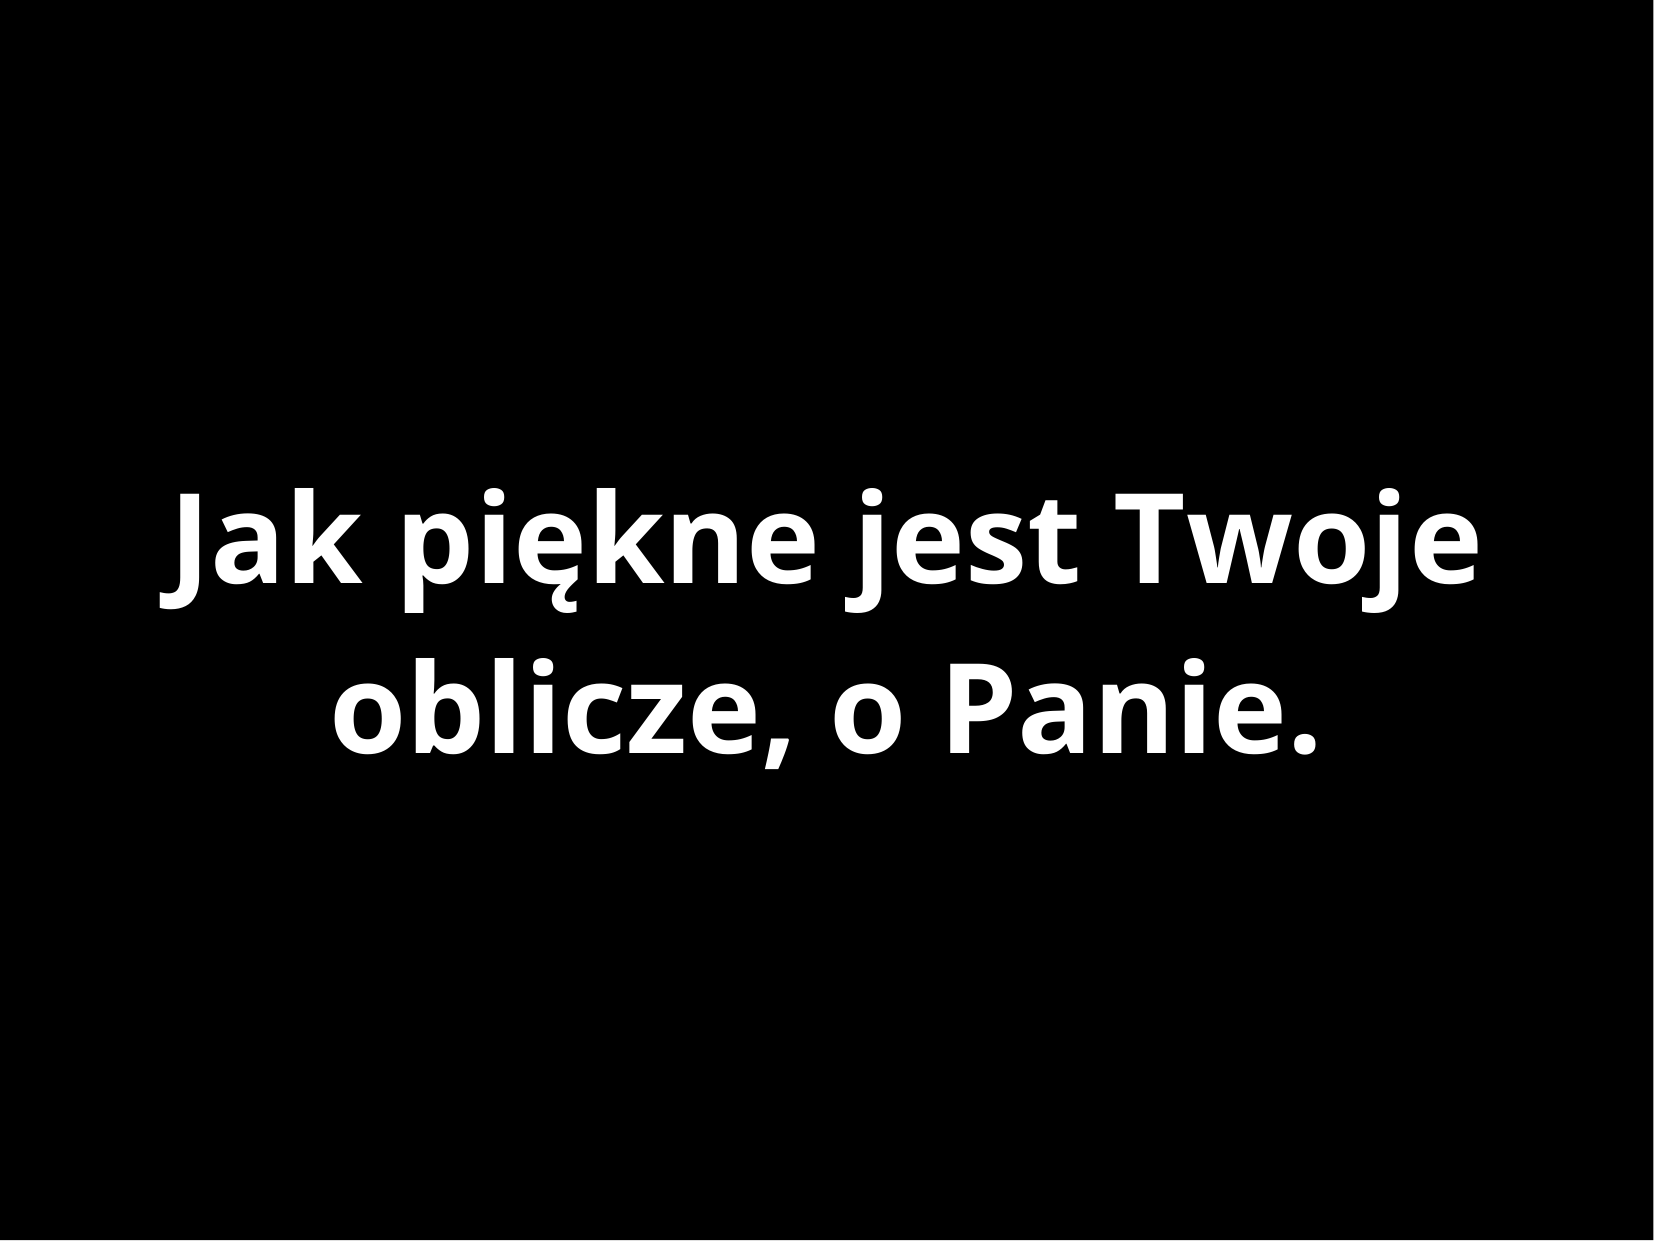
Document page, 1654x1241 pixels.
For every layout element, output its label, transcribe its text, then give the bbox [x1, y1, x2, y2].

title Jak piękne jest Twoje oblicze, o Panie. [0, 0, 1654, 1241]
